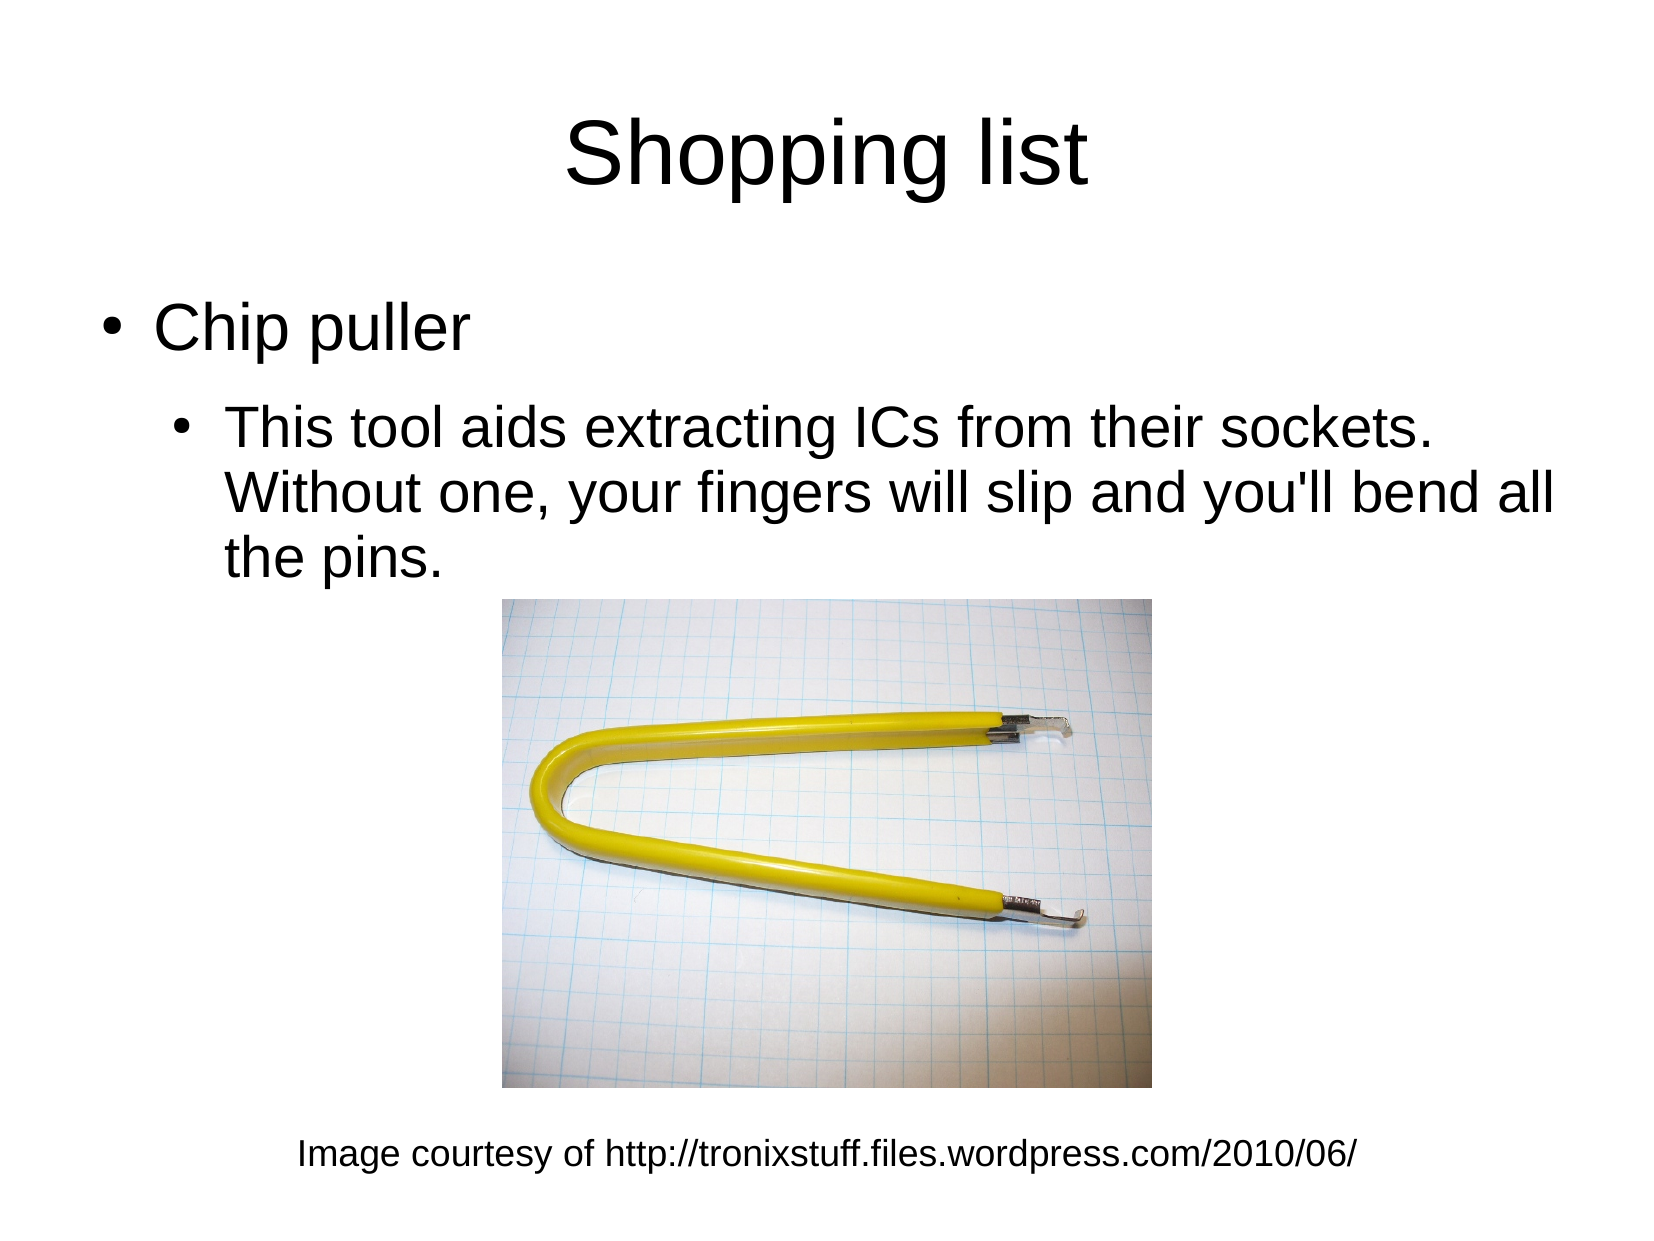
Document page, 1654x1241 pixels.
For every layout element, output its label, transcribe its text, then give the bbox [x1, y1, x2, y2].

picture [502, 599, 1152, 1088]
title Shopping list [82, 49, 1571, 257]
text_box Image courtesy of http://tronixstuff.files.wordpress.com/2010/06/ [282, 1125, 1372, 1182]
list Chip puller This tool aids extracting ICs from their sockets. Without one, your fingers will slip and you'll bend all the pins. [82, 290, 1571, 713]
